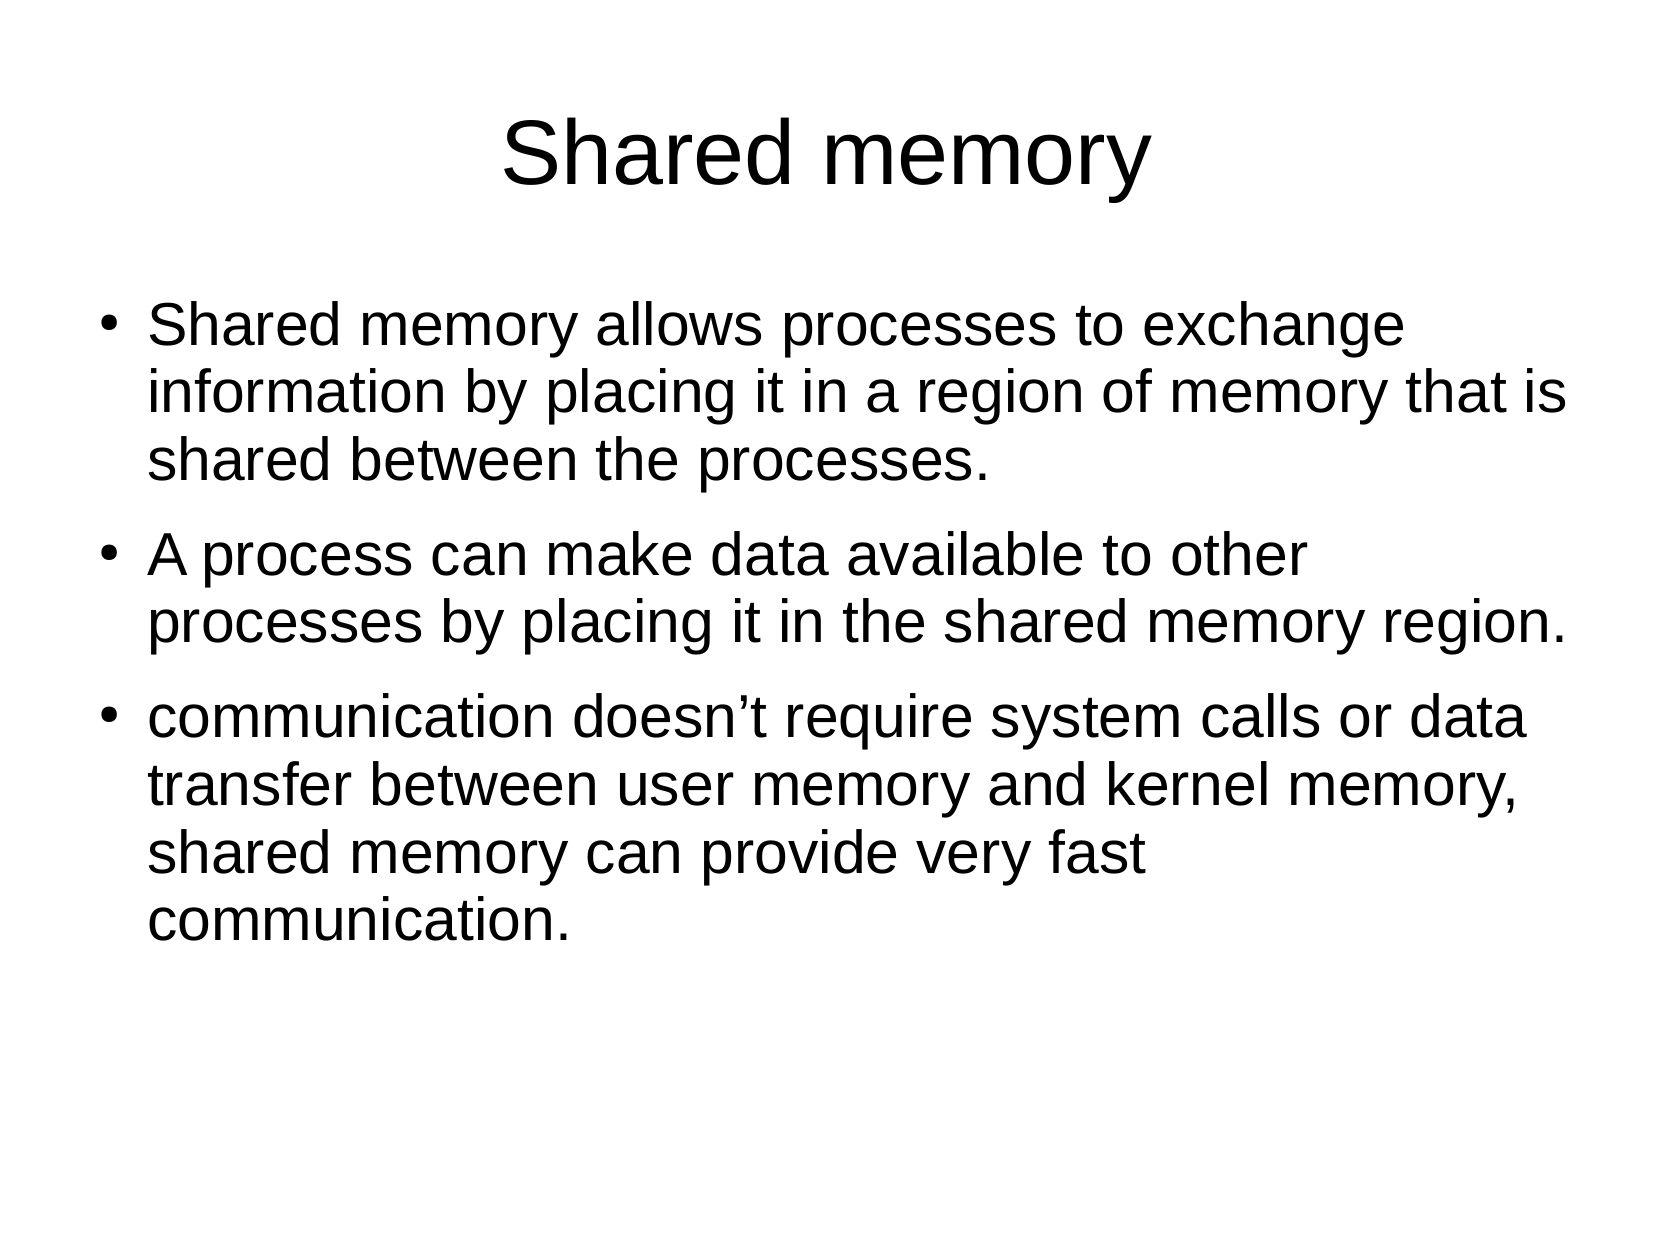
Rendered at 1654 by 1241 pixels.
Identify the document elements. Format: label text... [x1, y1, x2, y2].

title Shared memory [82, 49, 1571, 257]
list Shared memory allows processes to exchange information by placing it in a region of memory that is shared between the processes. A process can make data available to other processes by placing it in the shared memory region. communication doesn’t require system calls or data transfer between user memory and kernel memory, shared memory can provide very fast communication. [82, 290, 1571, 1010]
